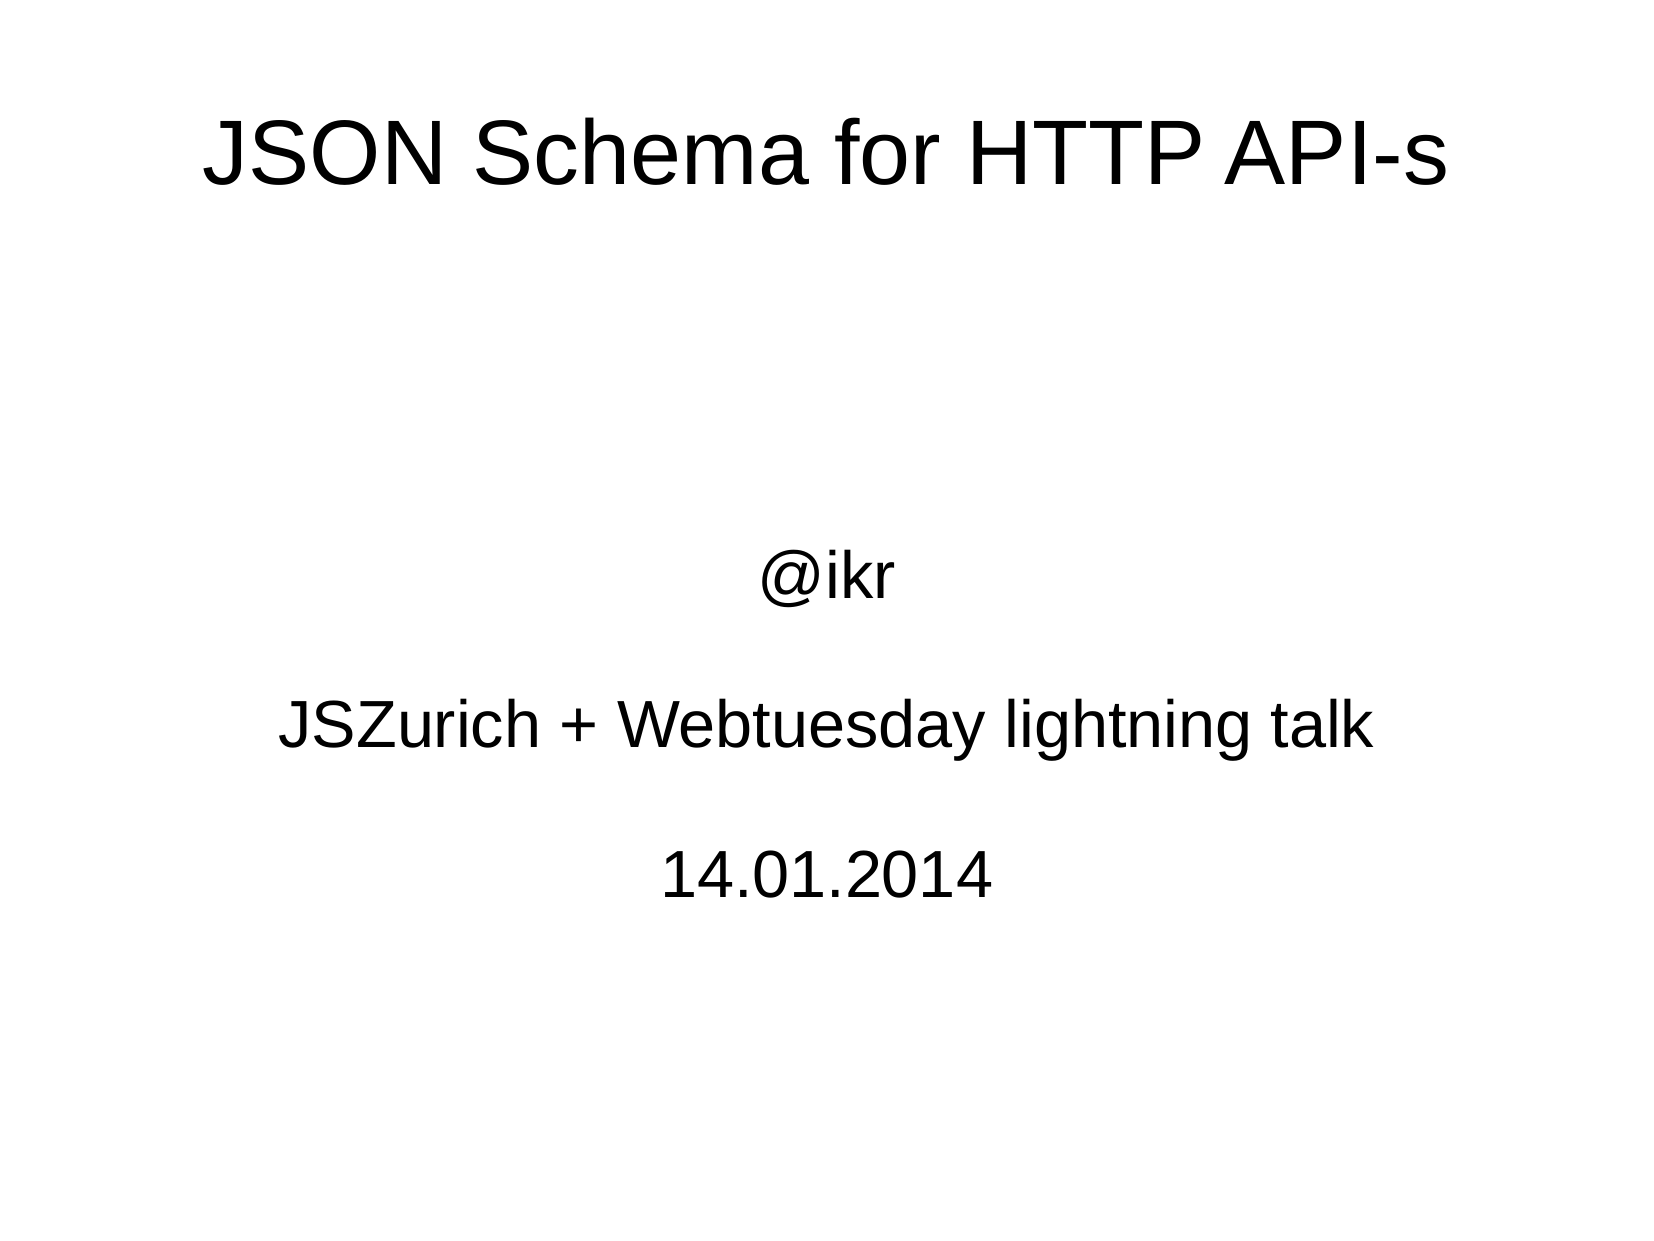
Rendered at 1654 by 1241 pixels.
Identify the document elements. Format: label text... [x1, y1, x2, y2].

title JSON Schema for HTTP API-s [82, 49, 1571, 257]
subtitle @ikr JSZurich + Webtuesday lightning talk 14.01.2014 [82, 290, 1571, 1010]
